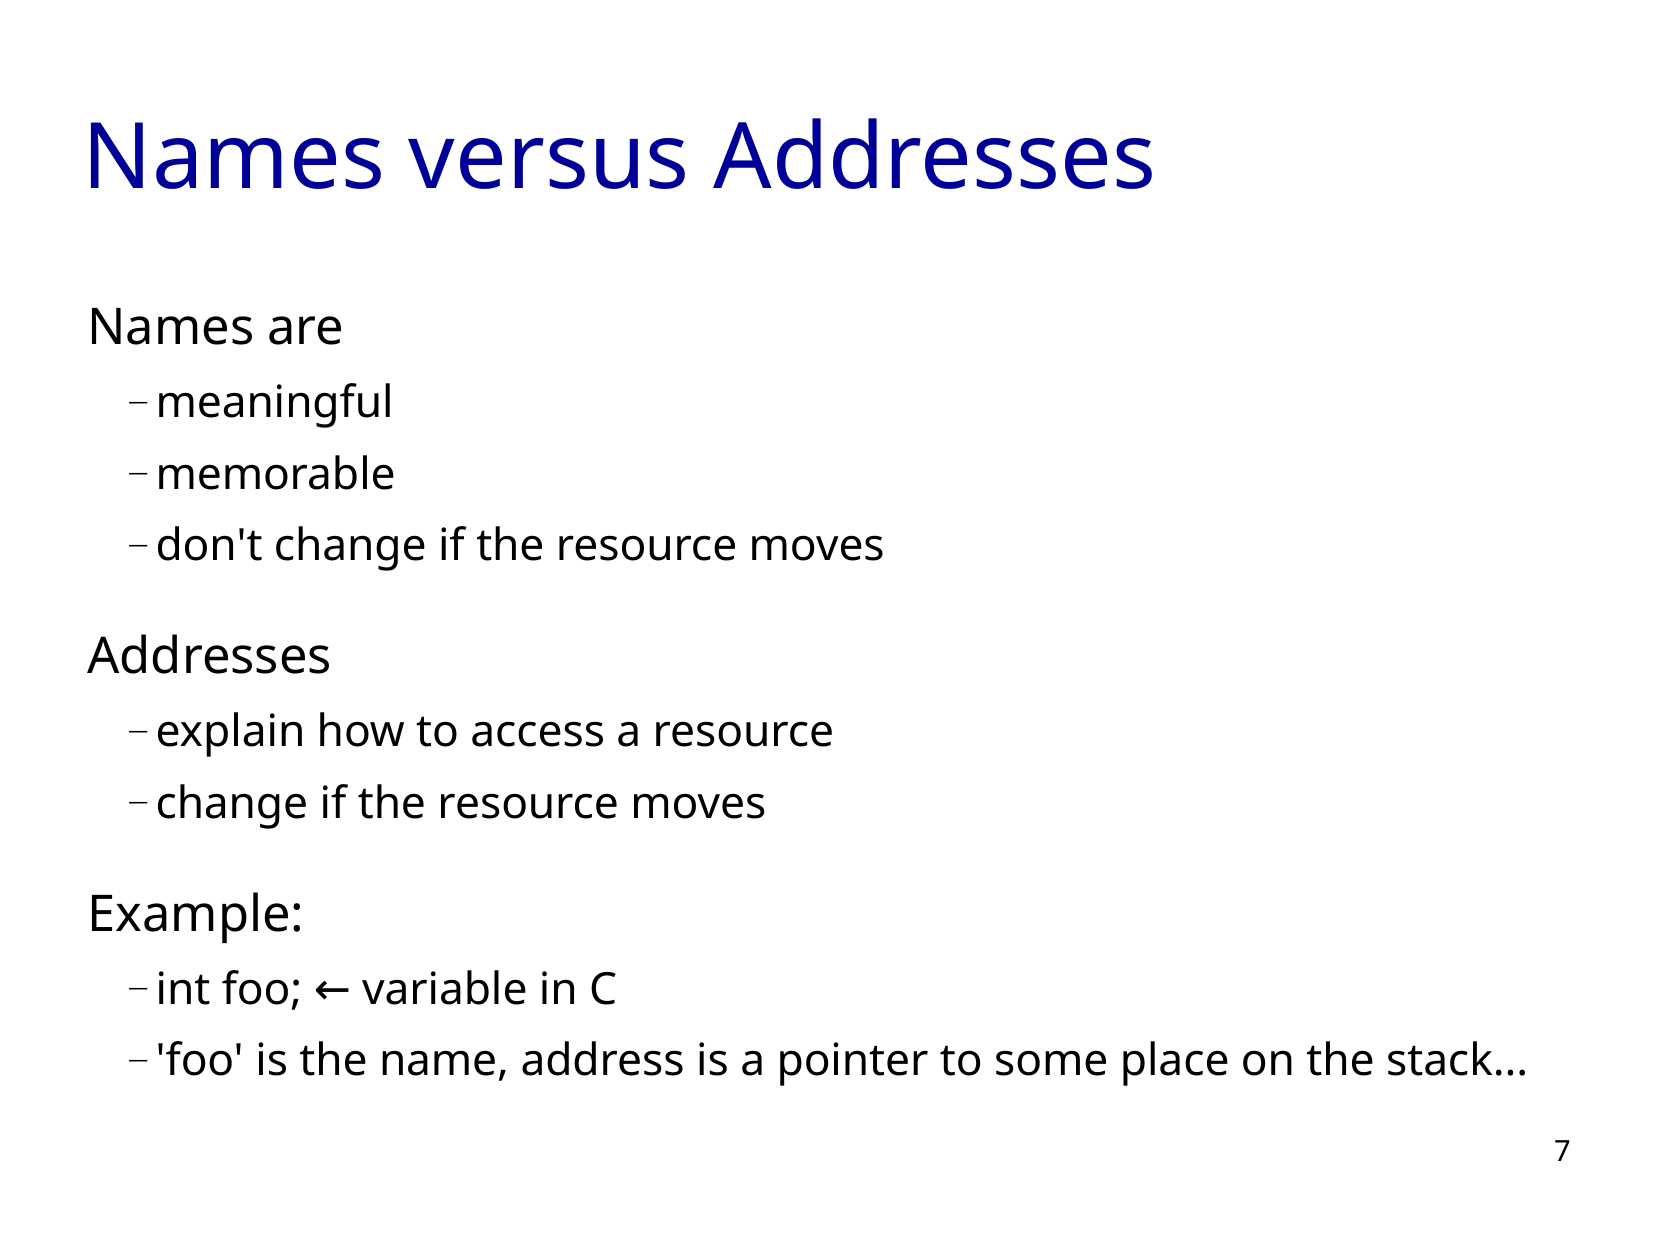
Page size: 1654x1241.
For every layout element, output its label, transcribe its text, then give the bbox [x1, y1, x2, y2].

list Names are meaningful memorable don't change if the resource moves Addresses explain how to access a resource change if the resource moves Example: int foo; ← variable in C 'foo' is the name, address is a pointer to some place on the stack... [60, 290, 1571, 1096]
title Names versus Addresses [82, 49, 1571, 257]
